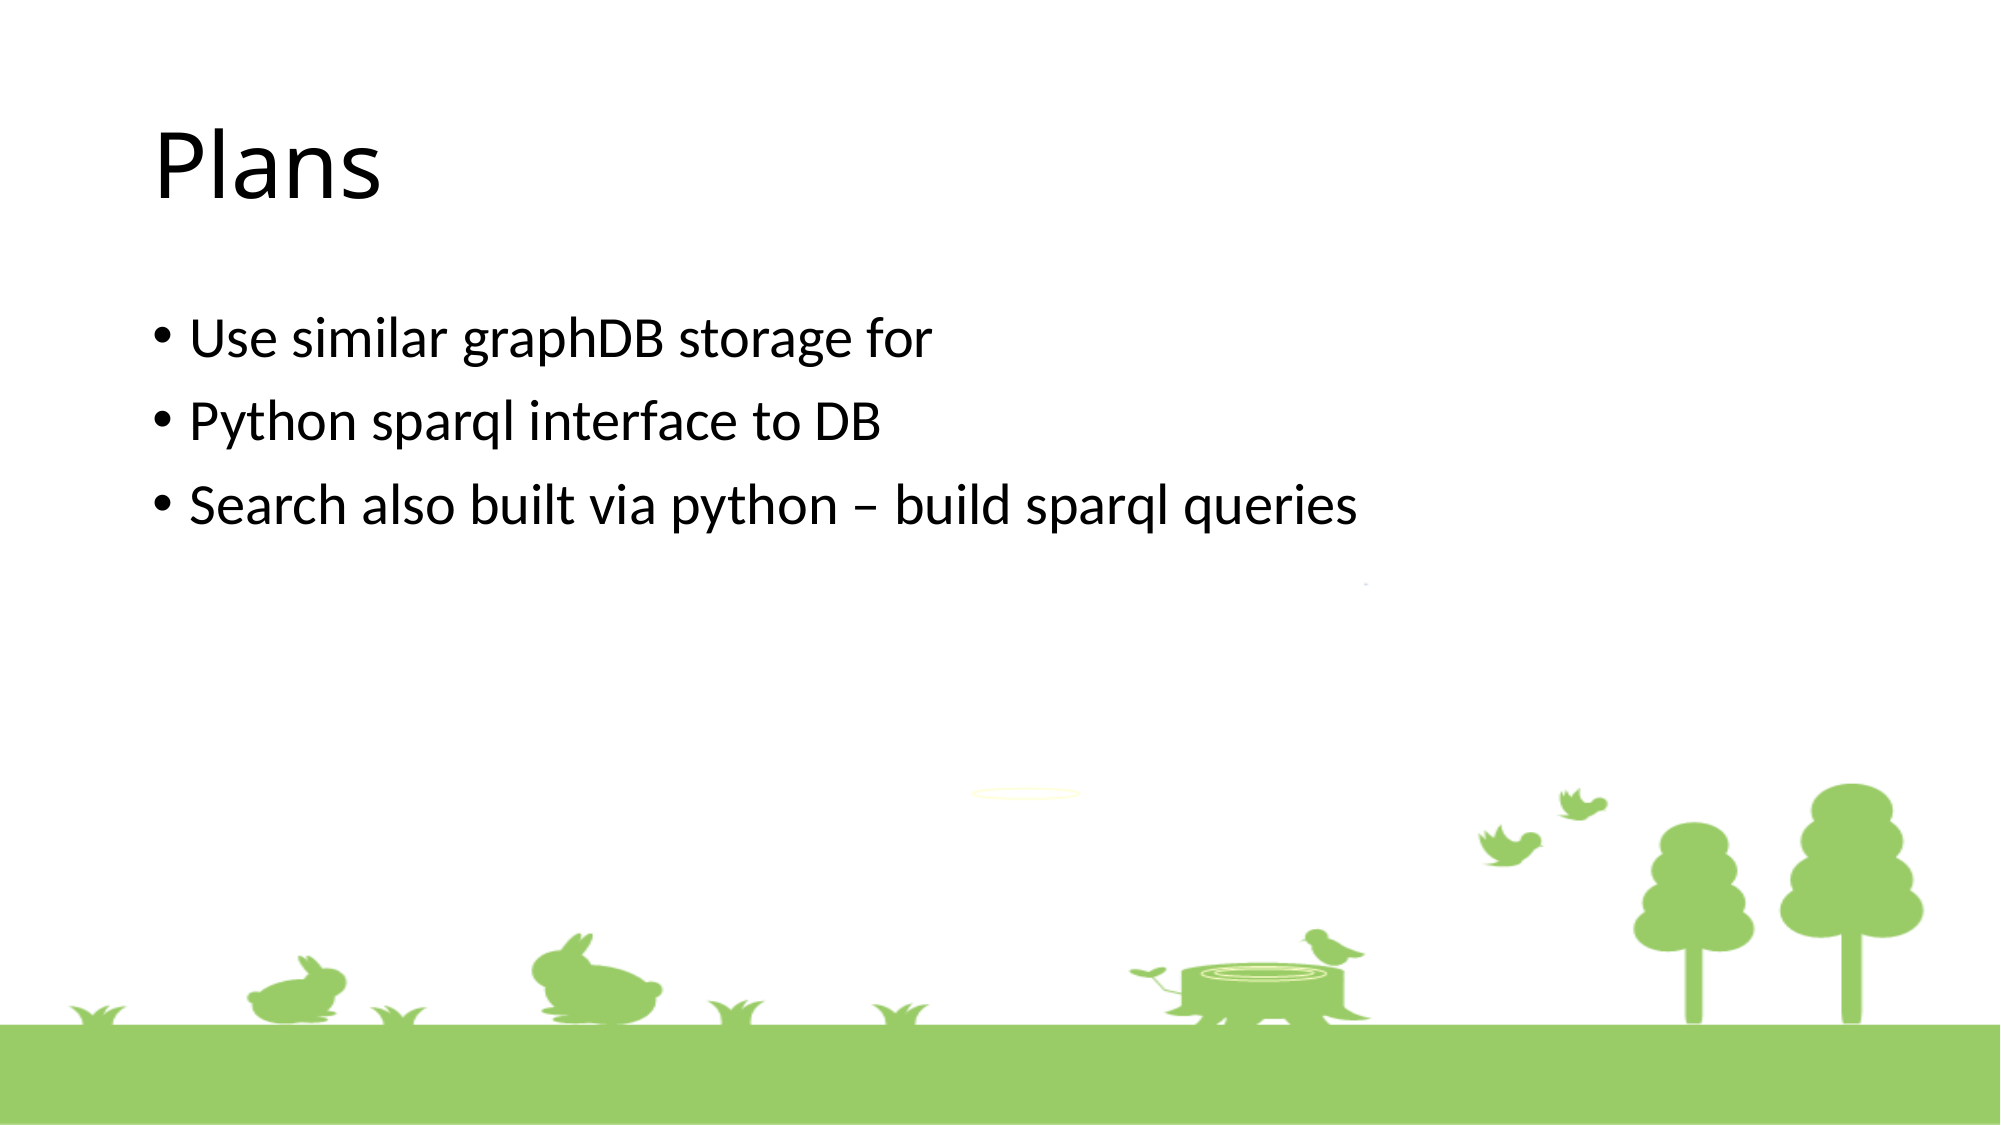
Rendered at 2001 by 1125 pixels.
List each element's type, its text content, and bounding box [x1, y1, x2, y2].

picture [0, 0, 2001, 1125]
text_box Use similar graphDB storage for Python sparql interface to DB Search also built via python – build sparql queries [137, 299, 1863, 1014]
text_box Plans [137, 59, 1863, 278]
